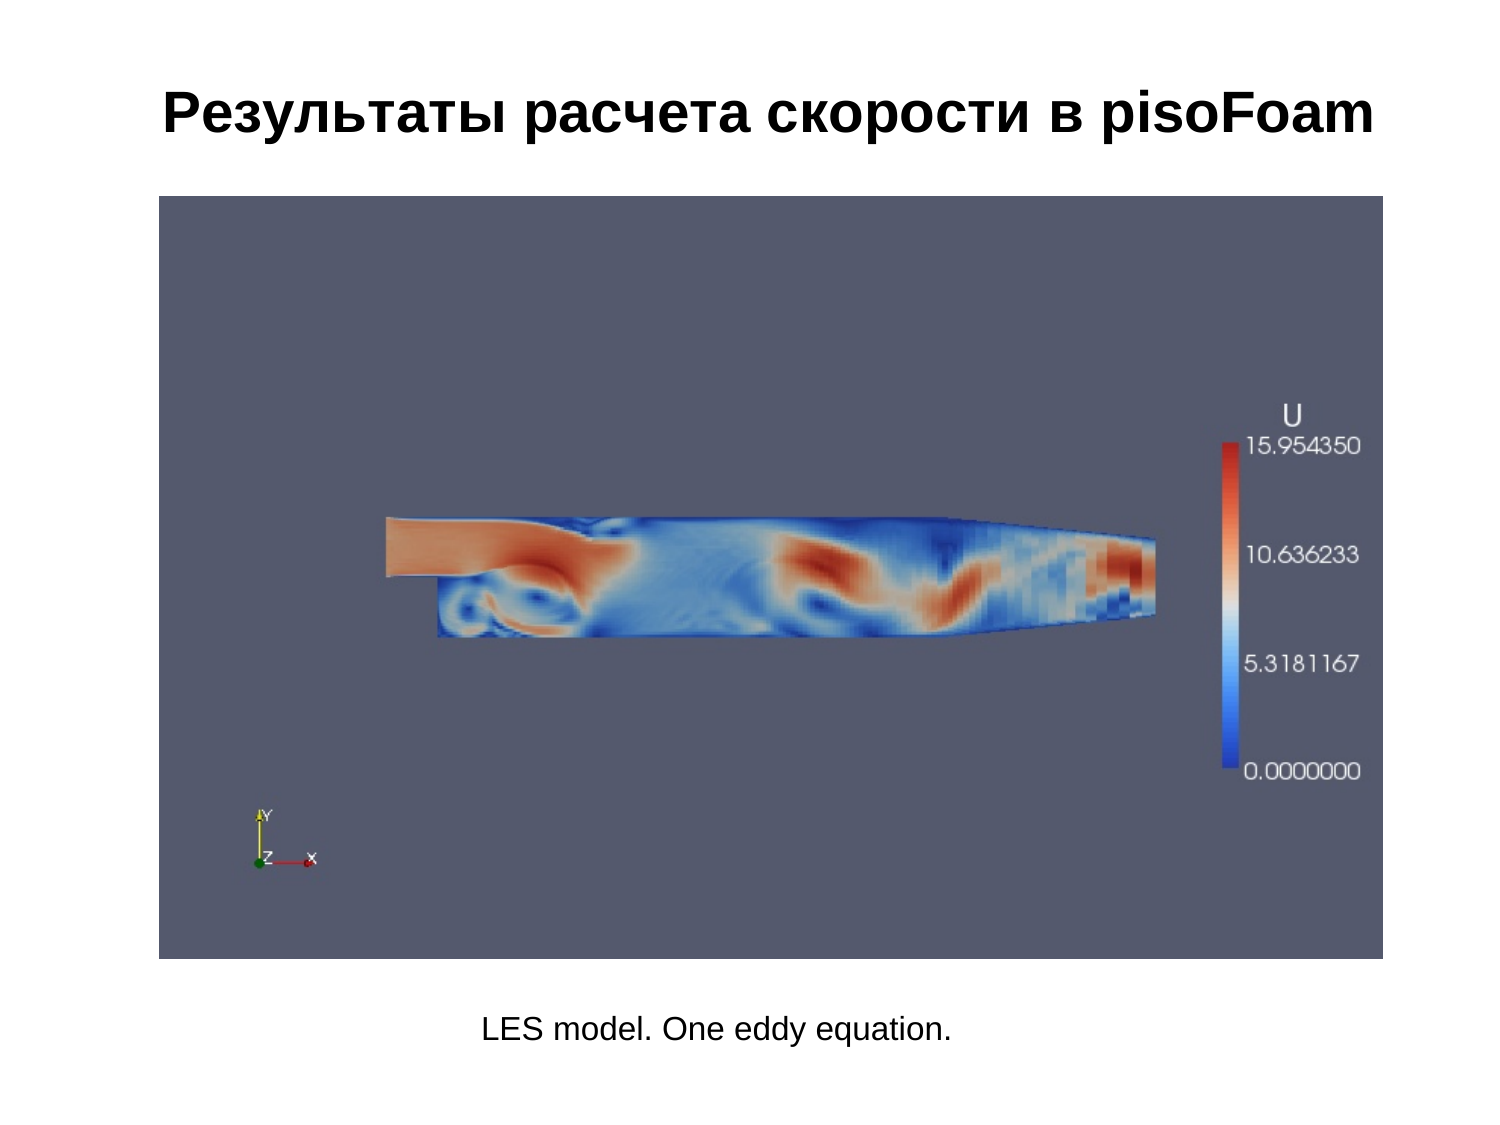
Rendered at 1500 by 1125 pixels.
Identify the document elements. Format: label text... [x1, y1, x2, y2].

text_box LES model. One eddy equation. [466, 999, 969, 1055]
picture [159, 196, 1383, 959]
text_box Результаты расчета скорости в pisoFoam [147, 66, 1412, 161]
